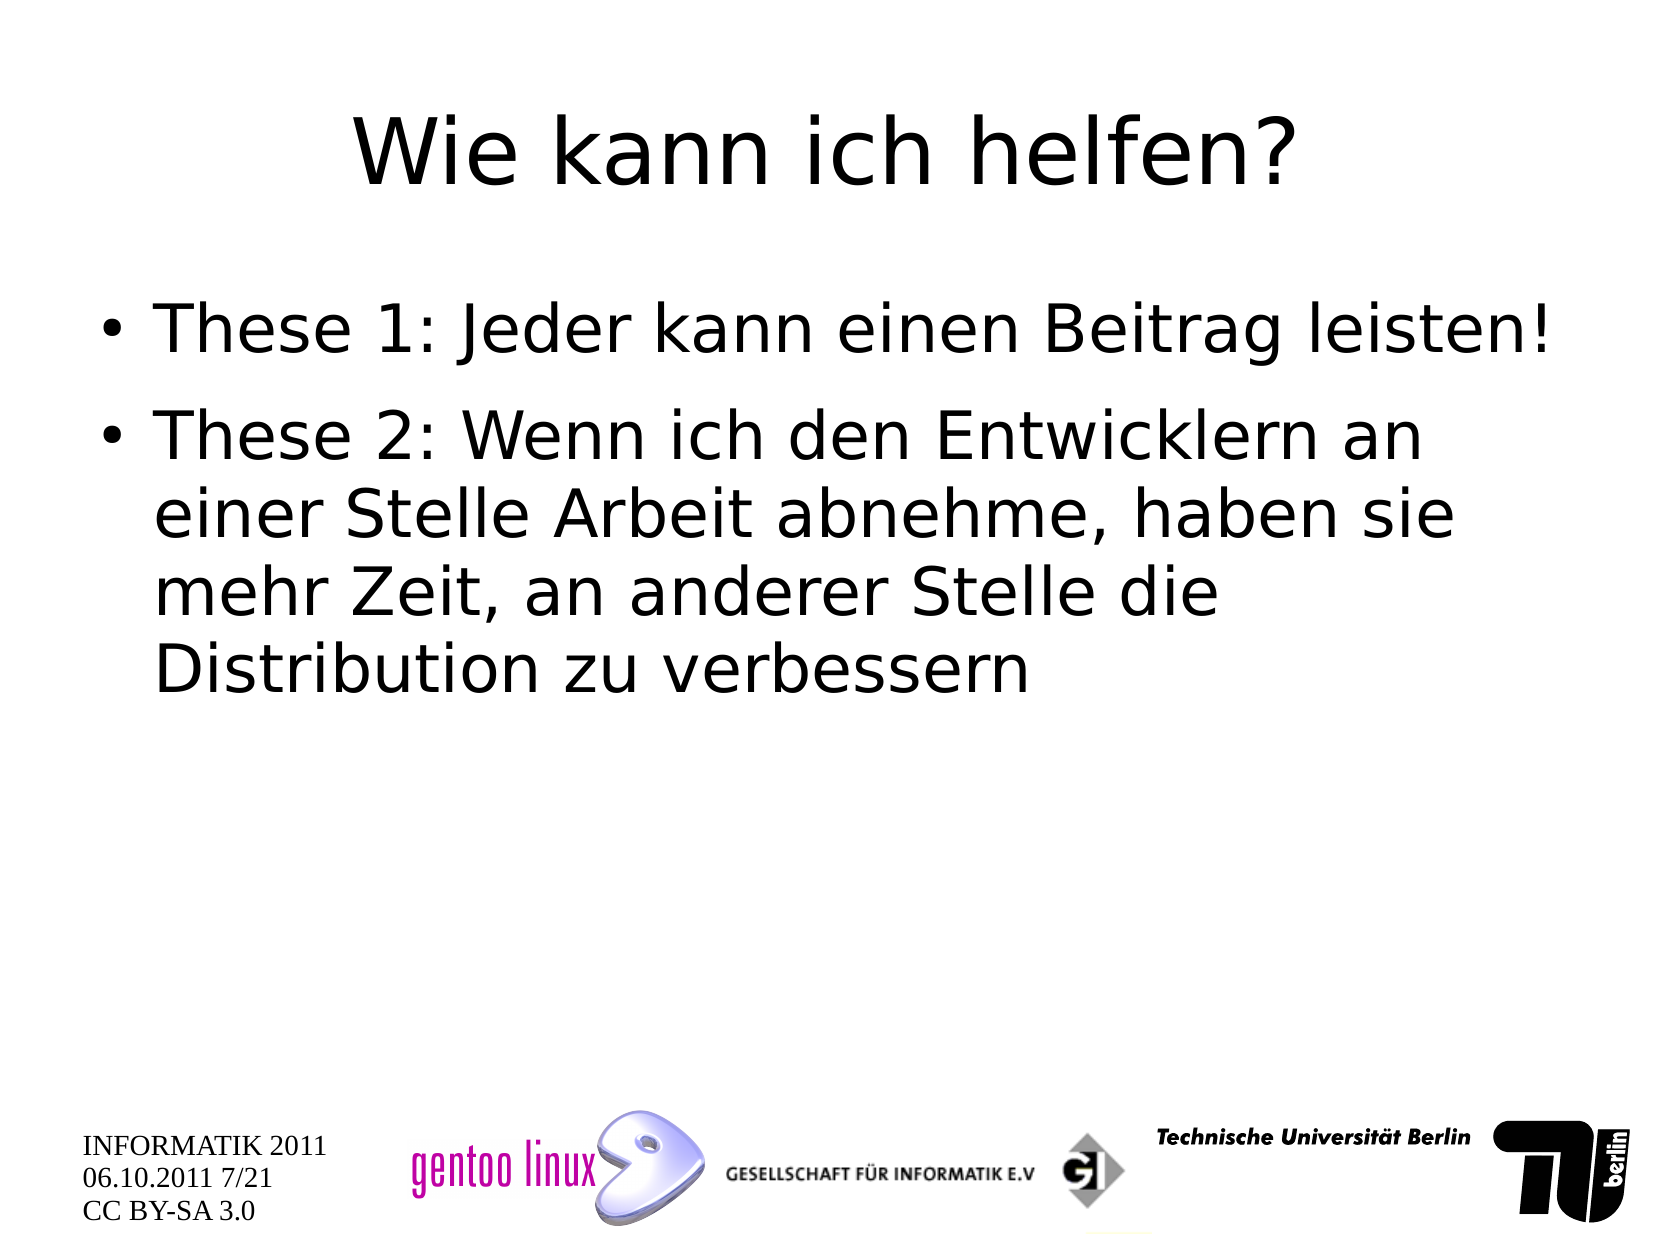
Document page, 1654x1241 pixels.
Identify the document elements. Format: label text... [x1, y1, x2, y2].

picture [407, 1109, 708, 1230]
picture [726, 1109, 1152, 1234]
title Wie kann ich helfen? [82, 49, 1571, 257]
list These 1: Jeder kann einen Beitrag leisten! These 2: Wenn ich den Entwicklern an einer Stelle Arbeit abnehme, haben sie mehr Zeit, an anderer Stelle die Distribution zu verbessern [82, 290, 1571, 1109]
